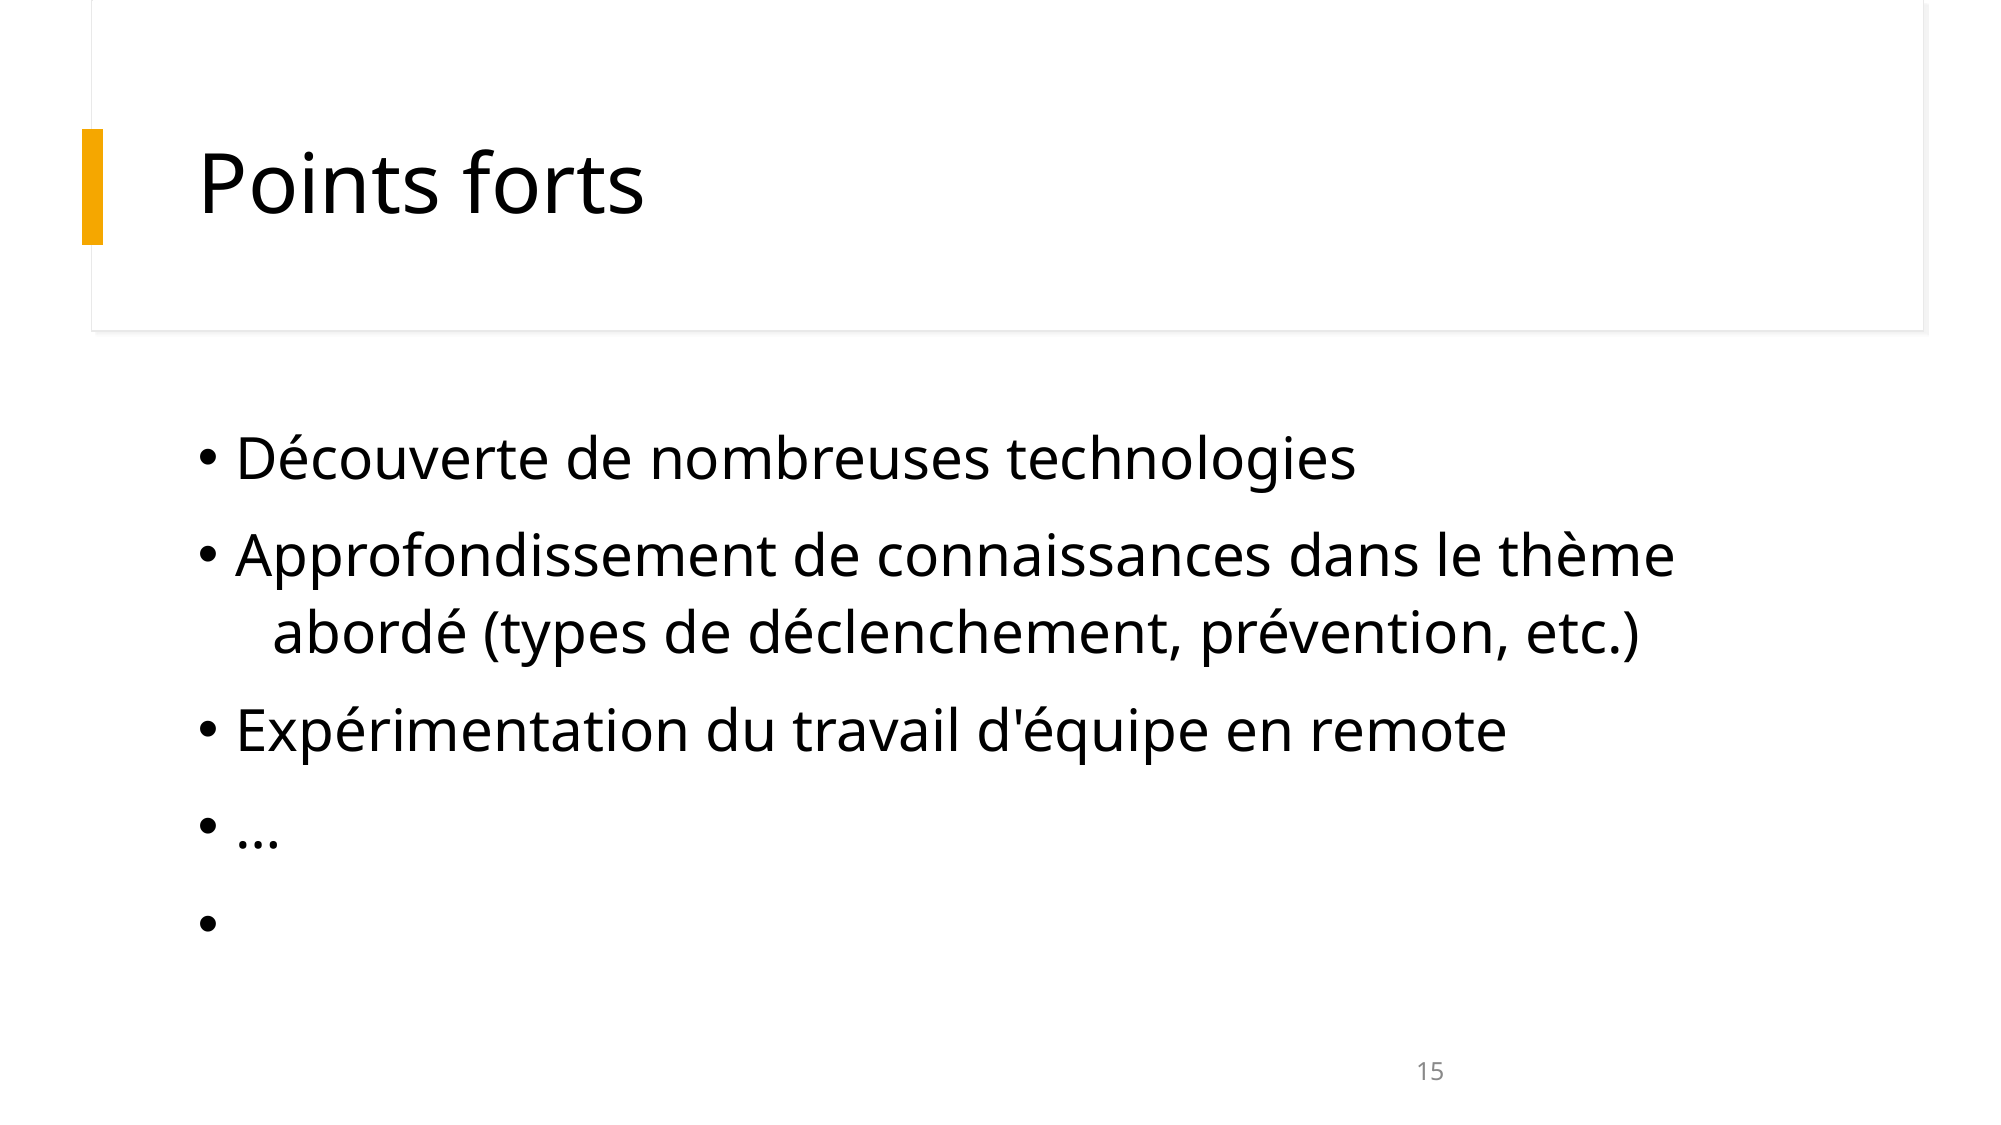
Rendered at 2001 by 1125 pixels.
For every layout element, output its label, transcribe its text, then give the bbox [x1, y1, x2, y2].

text_box [1401, 1042, 1852, 1103]
title Points forts [183, 90, 1852, 284]
list Découverte de nombreuses technologies Approfondissement de connaissances dans le thème abordé (types de déclenchement, prévention, etc.) Expérimentation du travail d'équipe en remote … [183, 406, 1852, 1013]
